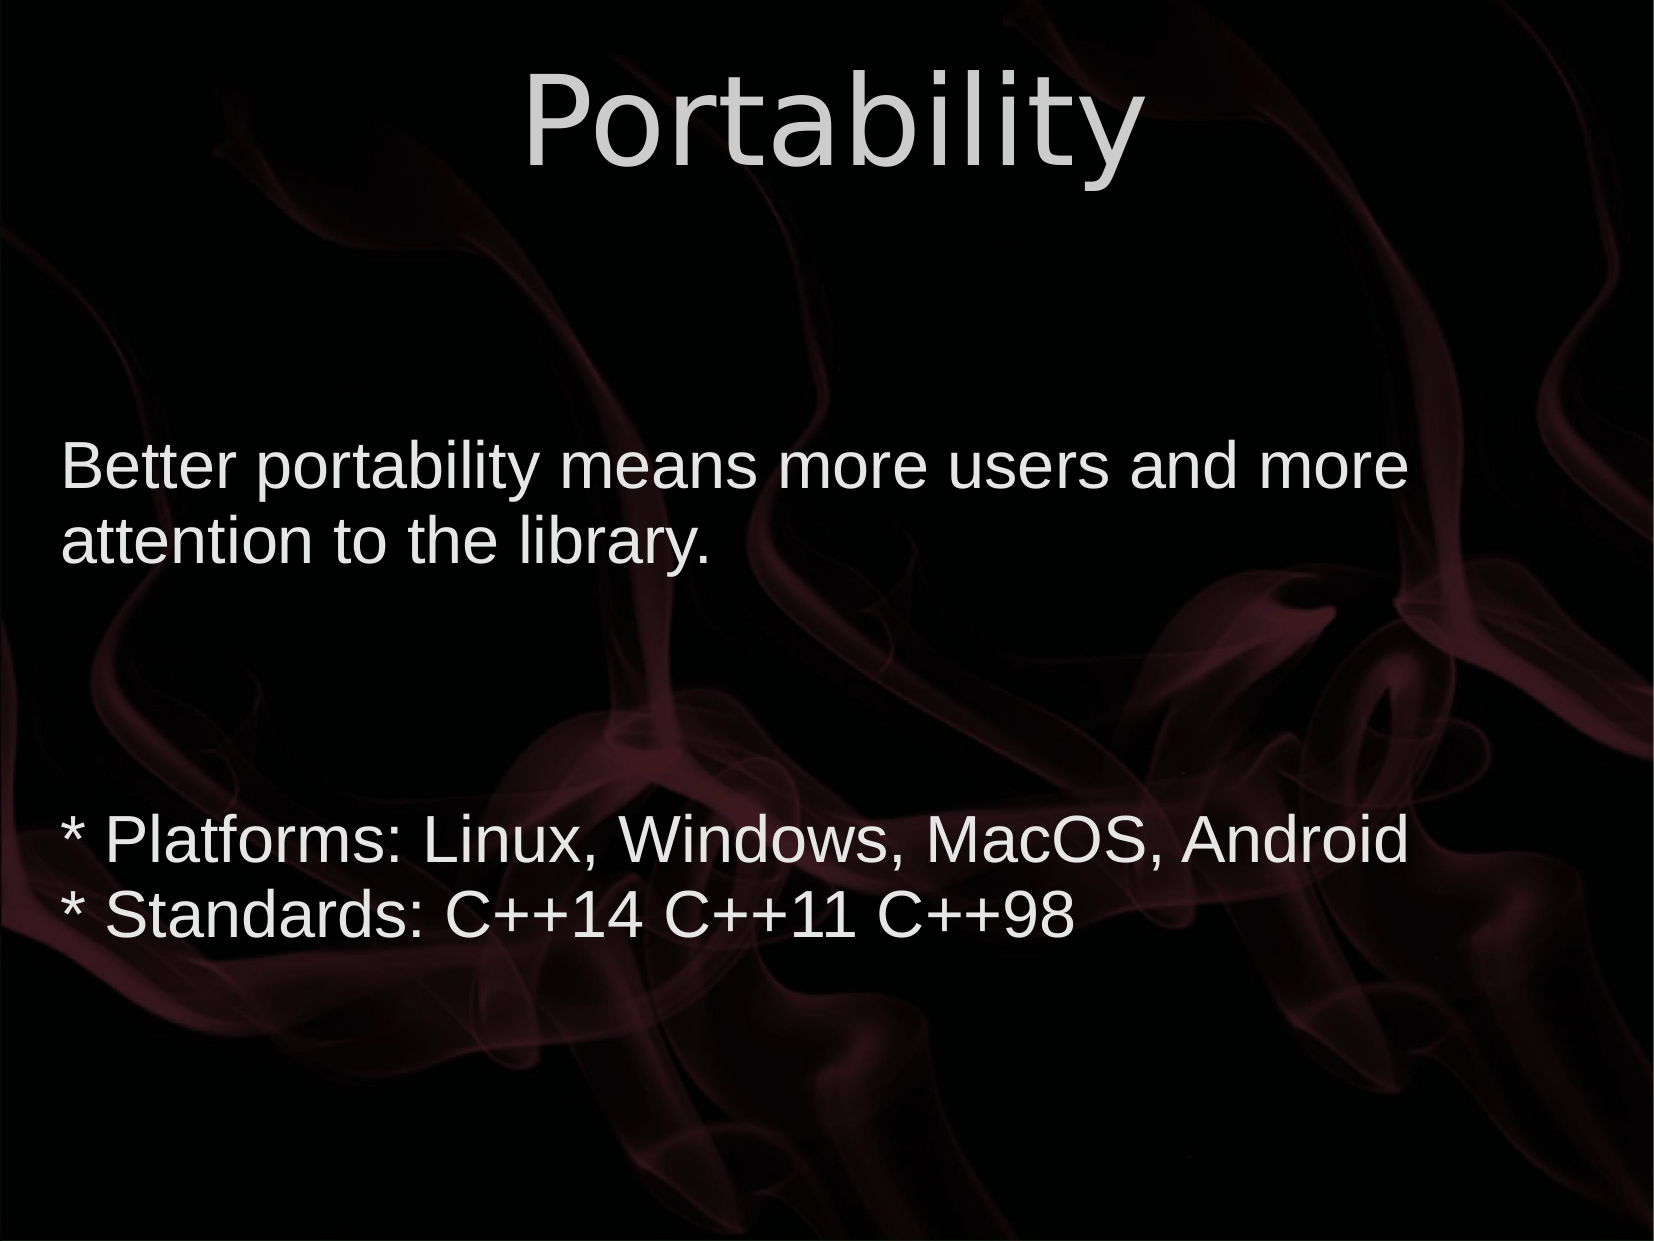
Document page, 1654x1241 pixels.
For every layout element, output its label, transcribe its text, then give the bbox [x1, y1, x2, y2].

subtitle Better portability means more users and more attention to the library. * Platforms: Linux, Windows, MacOS, Android * Standards: C++14 C++11 C++98 [60, 255, 1606, 1201]
picture [0, 0, 1654, 1241]
title Portability [90, 45, 1579, 200]
